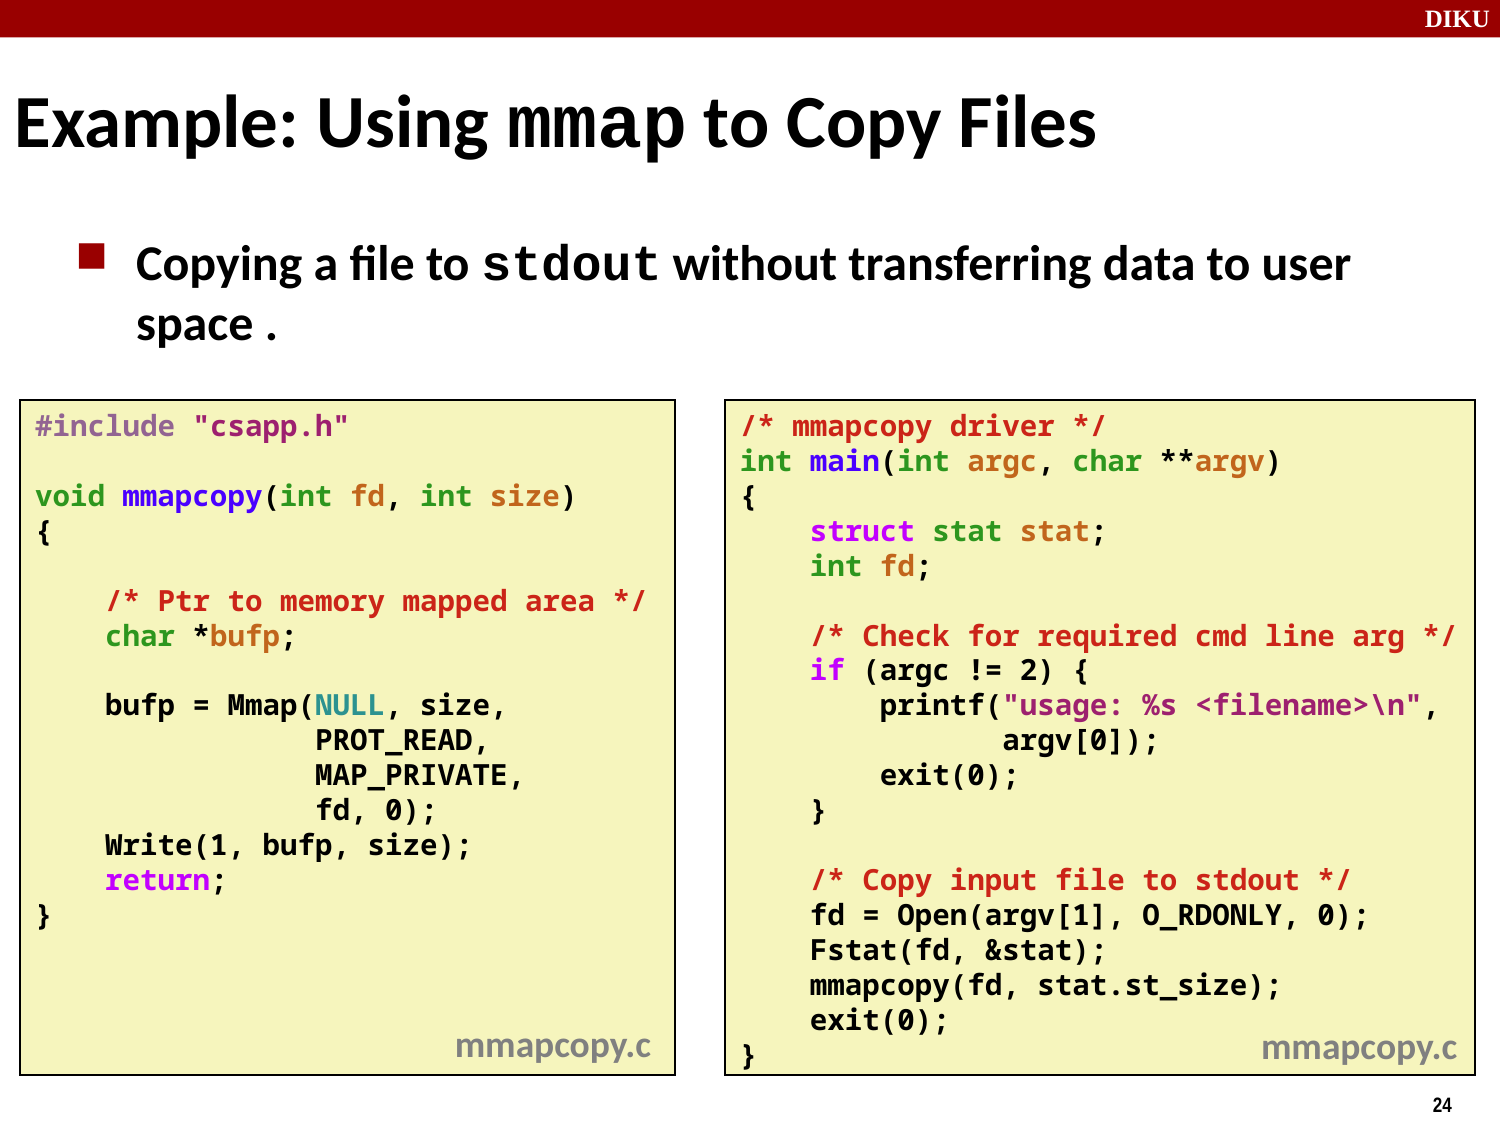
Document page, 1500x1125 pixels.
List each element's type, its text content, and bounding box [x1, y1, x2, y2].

text_box Example: Using mmap to Copy Files [0, 75, 1500, 175]
text_box Copying a file to stdout without transferring data to user space . [65, 223, 1475, 350]
text_box #include "csapp.h" void mmapcopy(int fd, int size) { /* Ptr to memory mapped area */ char *bufp; bufp = Mmap(NULL, size, PROT_READ, MAP_PRIVATE, fd, 0); Write(1, bufp, size); return; } [20, 399, 675, 1075]
text_box mmapcopy.c [1246, 1014, 1473, 1075]
text_box /* mmapcopy driver */ int main(int argc, char **argv) { struct stat stat; int fd; /* Check for required cmd line arg */ if (argc != 2) { printf("usage: %s <filename>\n", argv[0]); exit(0); } /* Copy input file to stdout */ fd = Open(argv[1], O_RDONLY, 0); Fstat(fd, &stat); mmapcopy(fd, stat.st_size); exit(0); } [725, 399, 1475, 1075]
text_box mmapcopy.c [439, 1012, 667, 1073]
